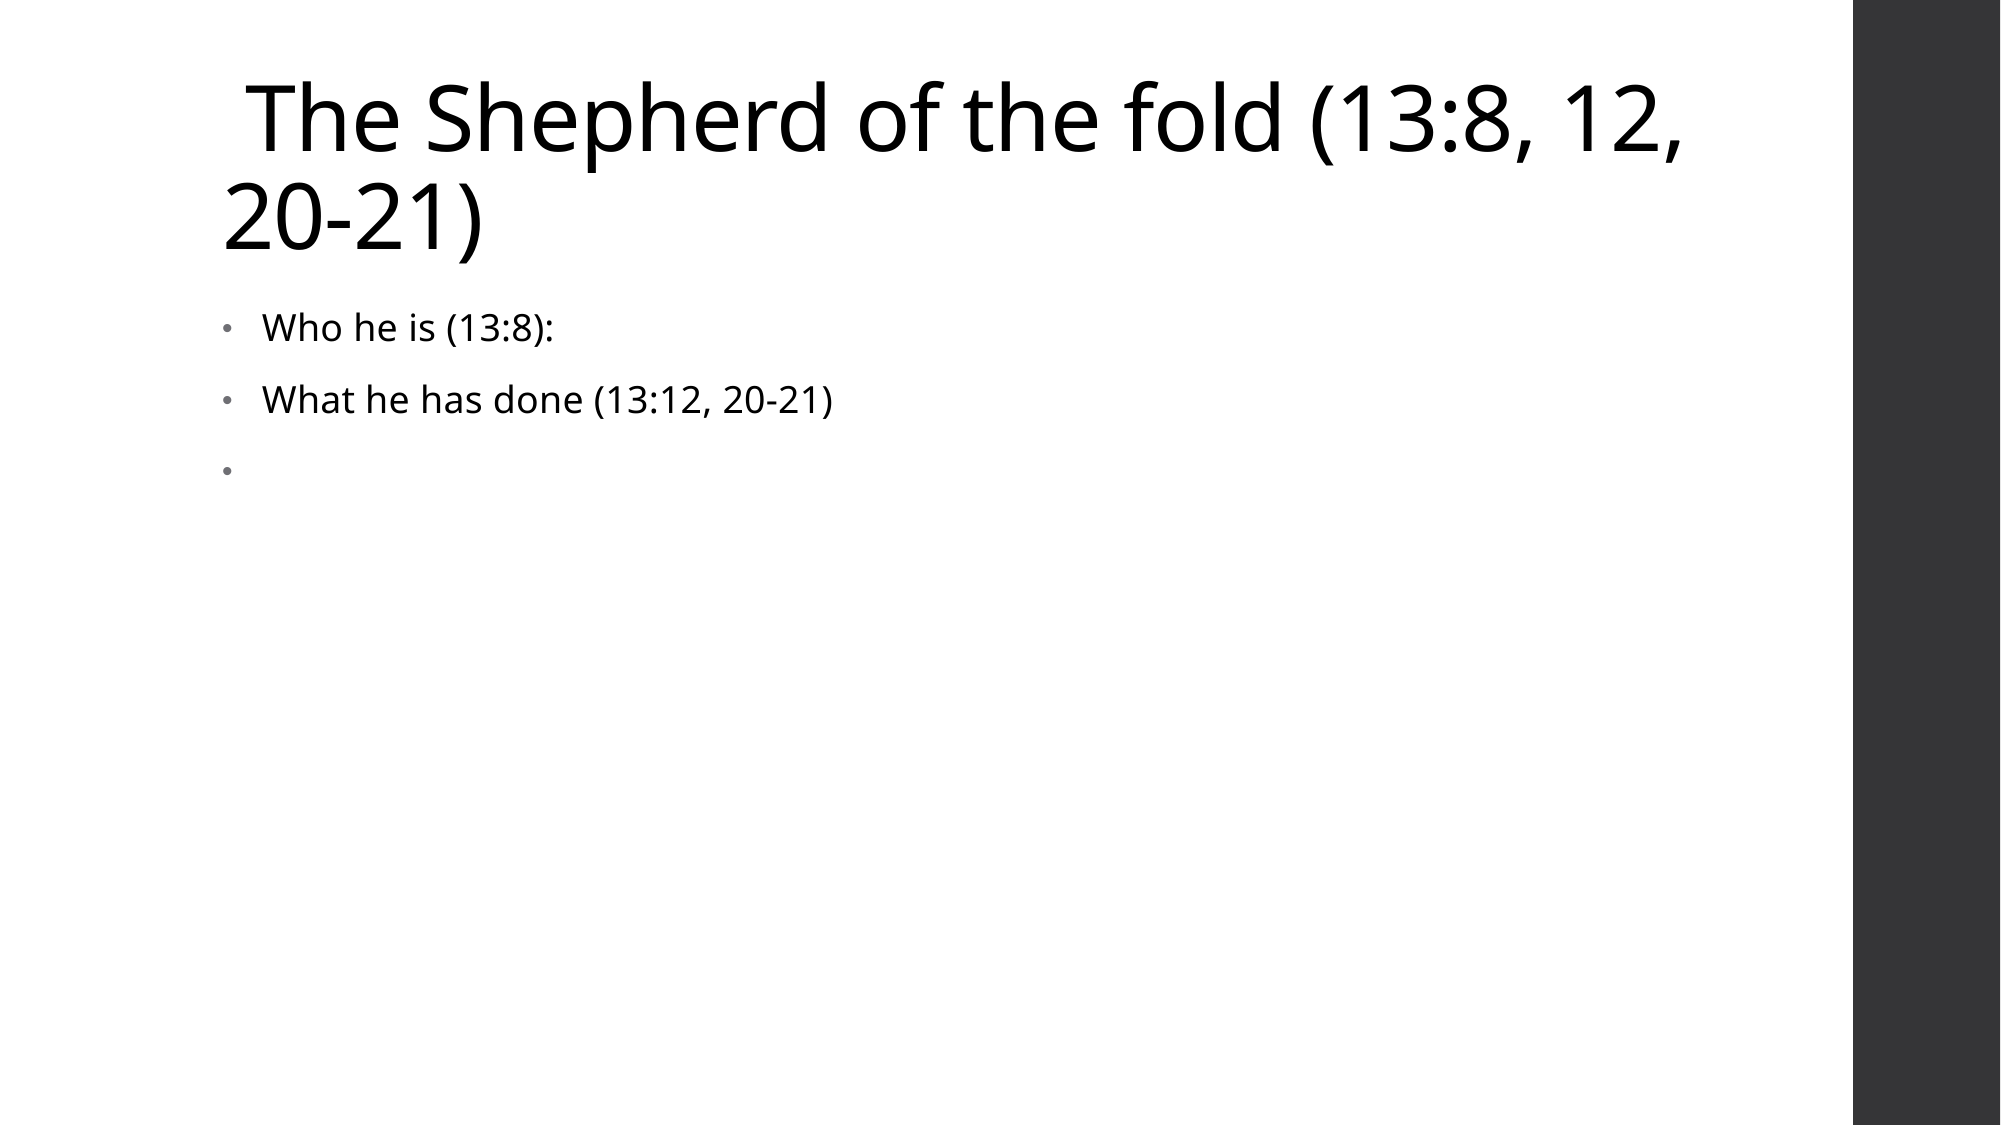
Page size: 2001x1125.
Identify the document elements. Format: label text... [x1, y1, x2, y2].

title The Shepherd of the fold (13:8, 12, 20-21) [206, 60, 1797, 278]
list Who he is (13:8): What he has done (13:12, 20-21) [206, 299, 1617, 1014]
